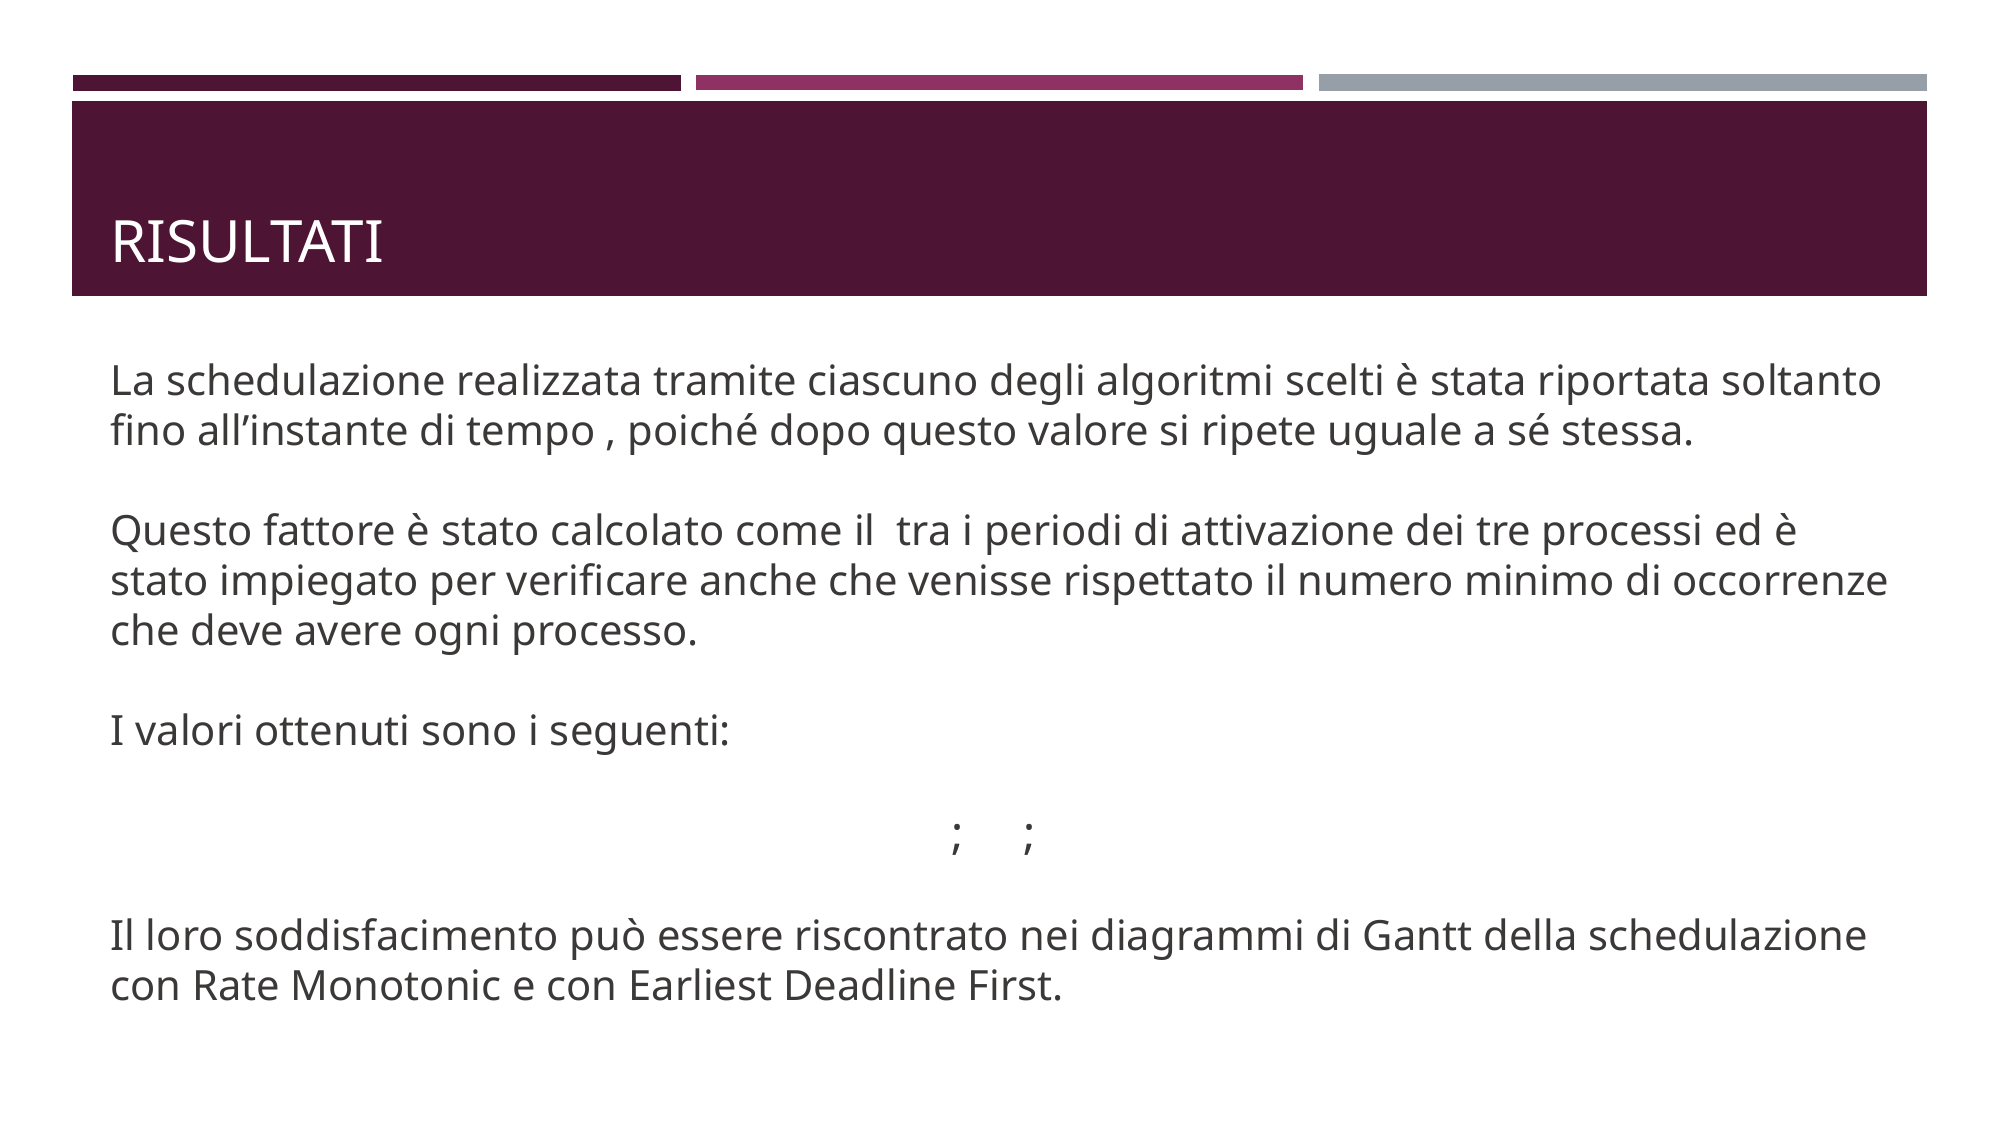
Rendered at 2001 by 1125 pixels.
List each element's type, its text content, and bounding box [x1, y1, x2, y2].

title risultati [95, 115, 1905, 282]
text_box La schedulazione realizzata tramite ciascuno degli algoritmi scelti è stata riportata soltanto fino all’instante di tempo , poiché dopo questo valore si ripete uguale a sé stessa. Questo fattore è stato calcolato come il tra i periodi di attivazione dei tre processi ed è stato impiegato per verificare anche che venisse rispettato il numero minimo di occorrenze che deve avere ogni processo. I valori ottenuti sono i seguenti: ; ; Il loro soddisfacimento può essere riscontrato nei diagrammi di Gantt della schedulazione con Rate Monotonic e con Earliest Deadline First. [95, 346, 1905, 1053]
